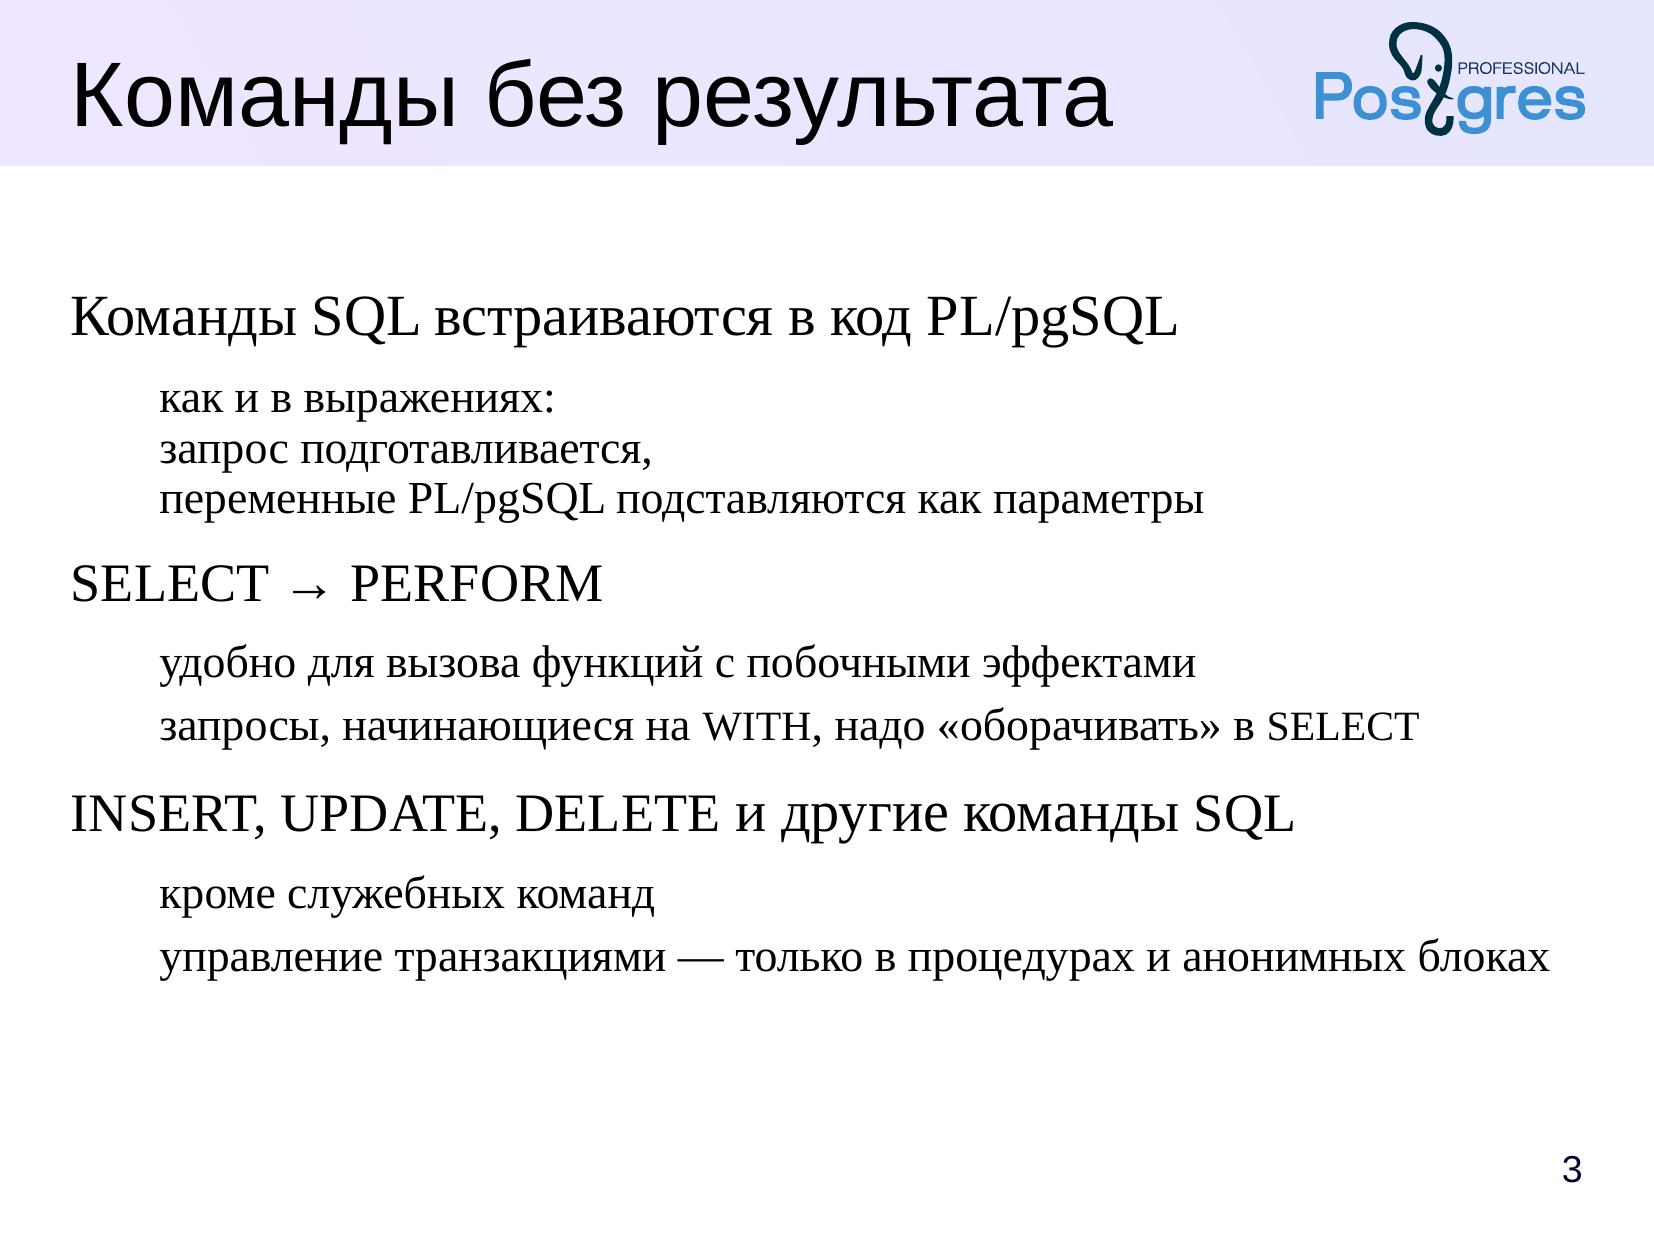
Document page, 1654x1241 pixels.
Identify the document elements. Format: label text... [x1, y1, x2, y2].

list Команды SQL встраиваются в код PL/pgSQL как и в выражениях: запрос подготавливается, переменные PL/pgSQL подставляются как параметры SELECT → PERFORM удобно для вызова функций с побочными эффектами запросы, начинающиеся на WITH, надо «оборачивать» в SELECT INSERT, UPDATE, DELETE и другие команды SQL кроме служебных команд управление транзакциями — только в процедурах и анонимных блоках [70, 283, 1583, 1141]
title Команды без результата [70, 43, 1241, 147]
